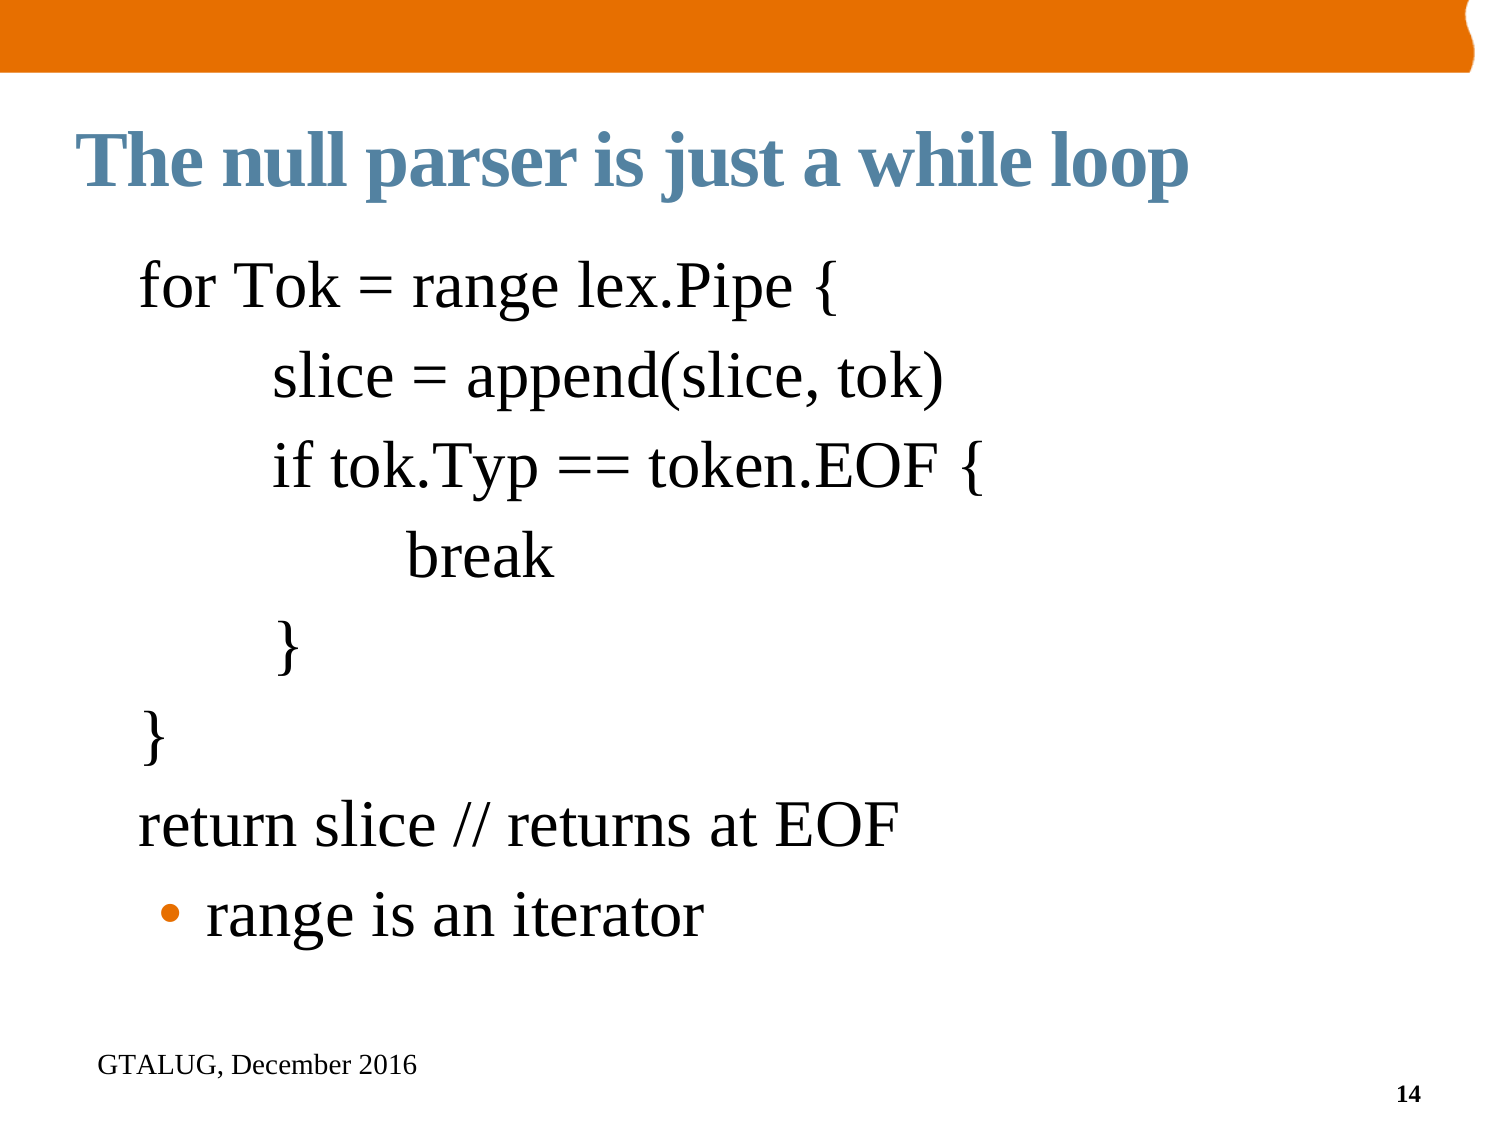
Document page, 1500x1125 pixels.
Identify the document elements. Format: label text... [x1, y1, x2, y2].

picture [0, 0, 1500, 75]
list for Tok = range lex.Pipe { slice = append(slice, tok) if tok.Typ == token.EOF { break } } return slice // returns at EOF range is an iterator [64, 257, 1402, 1017]
title The null parser is just a while loop [75, 122, 1438, 228]
